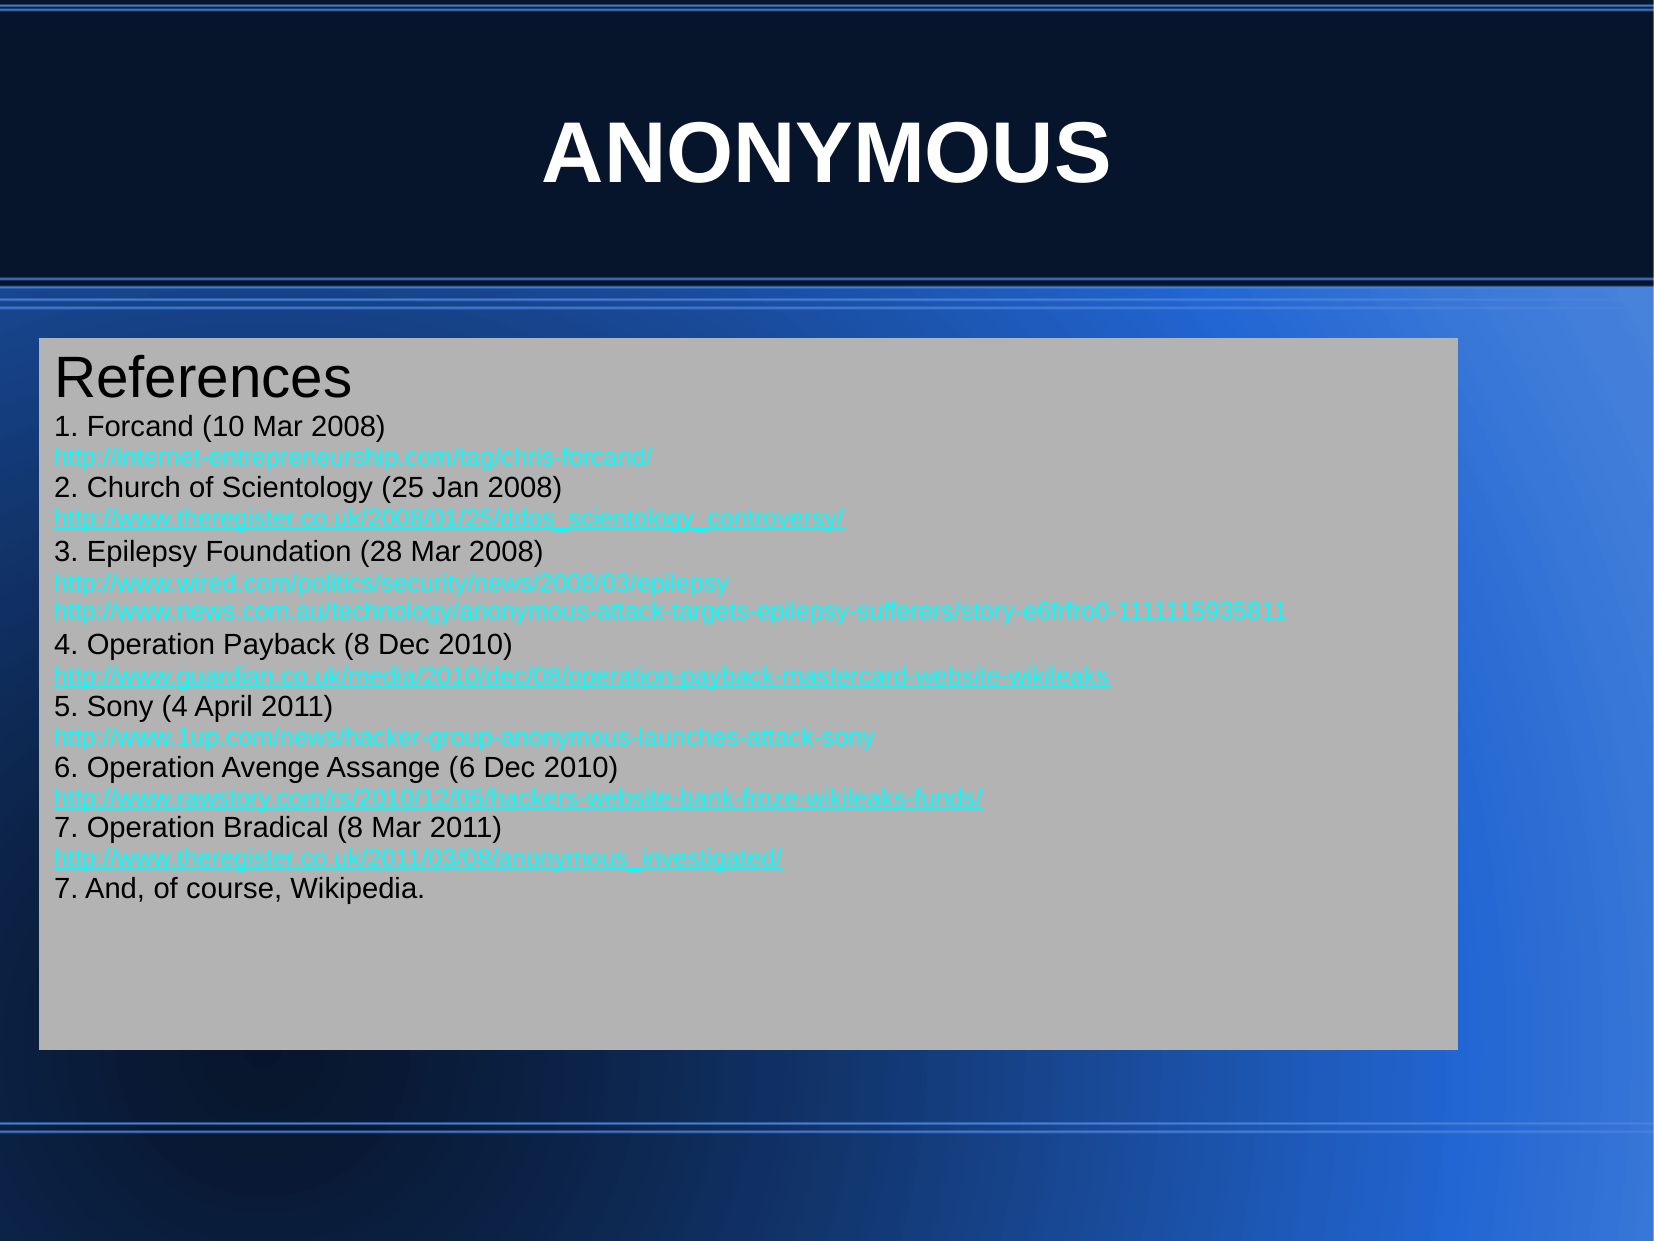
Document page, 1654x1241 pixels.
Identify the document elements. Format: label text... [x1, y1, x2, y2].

title ANONYMOUS [82, 49, 1571, 257]
picture [0, 0, 1654, 1241]
table_header References 1. Forcand (10 Mar 2008) http://internet-entrepreneurship.com/tag/chris-forcand/ 2. Church of Scientology (25 Jan 2008) http://www.theregister.co.uk/2008/01/25/ddos_scientology_controversy/ 3. Epilepsy Foundation (28 Mar 2008) http://www.wired.com/politics/security/news/2008/03/epilepsy http://www.news.com.au/technology/anonymous-attack-targets-epilepsy-sufferers/story-e6frfro0-1111115935811 4. Operation Payback (8 Dec 2010) http://www.guardian.co.uk/media/2010/dec/08/operation-payback-mastercard-website-wikileaks 5. Sony (4 April 2011) http://www.1up.com/news/hacker-group-anonymous-launches-attack-sony 6. Operation Avenge Assange (6 Dec 2010) http://www.rawstory.com/rs/2010/12/06/hackers-website-bank-froze-wikileaks-funds/ 7. Operation Bradical (8 Mar 2011) http://www.theregister.co.uk/2011/03/08/anonymous_investigated/ 7. And, of course, Wikipedia. [39, 338, 1458, 1050]
